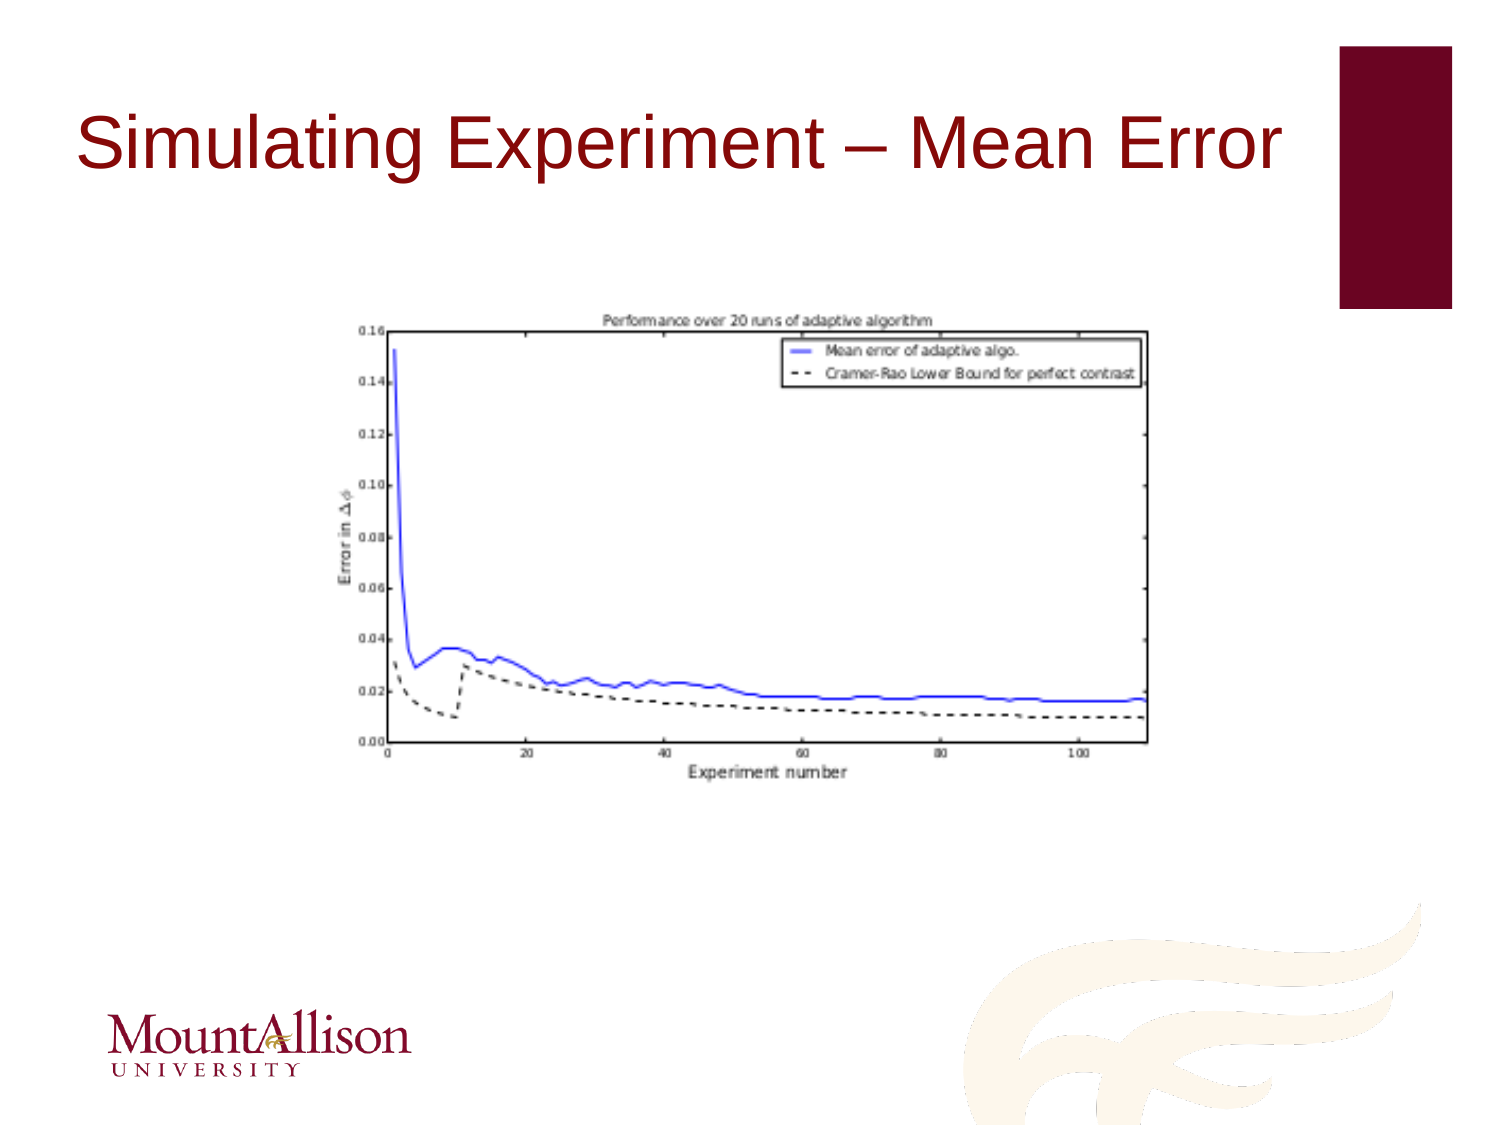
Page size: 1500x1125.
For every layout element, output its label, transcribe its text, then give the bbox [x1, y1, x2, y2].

picture [283, 283, 1217, 804]
title Simulating Experiment – Mean Error [75, 44, 1425, 233]
picture [107, 901, 1423, 1125]
